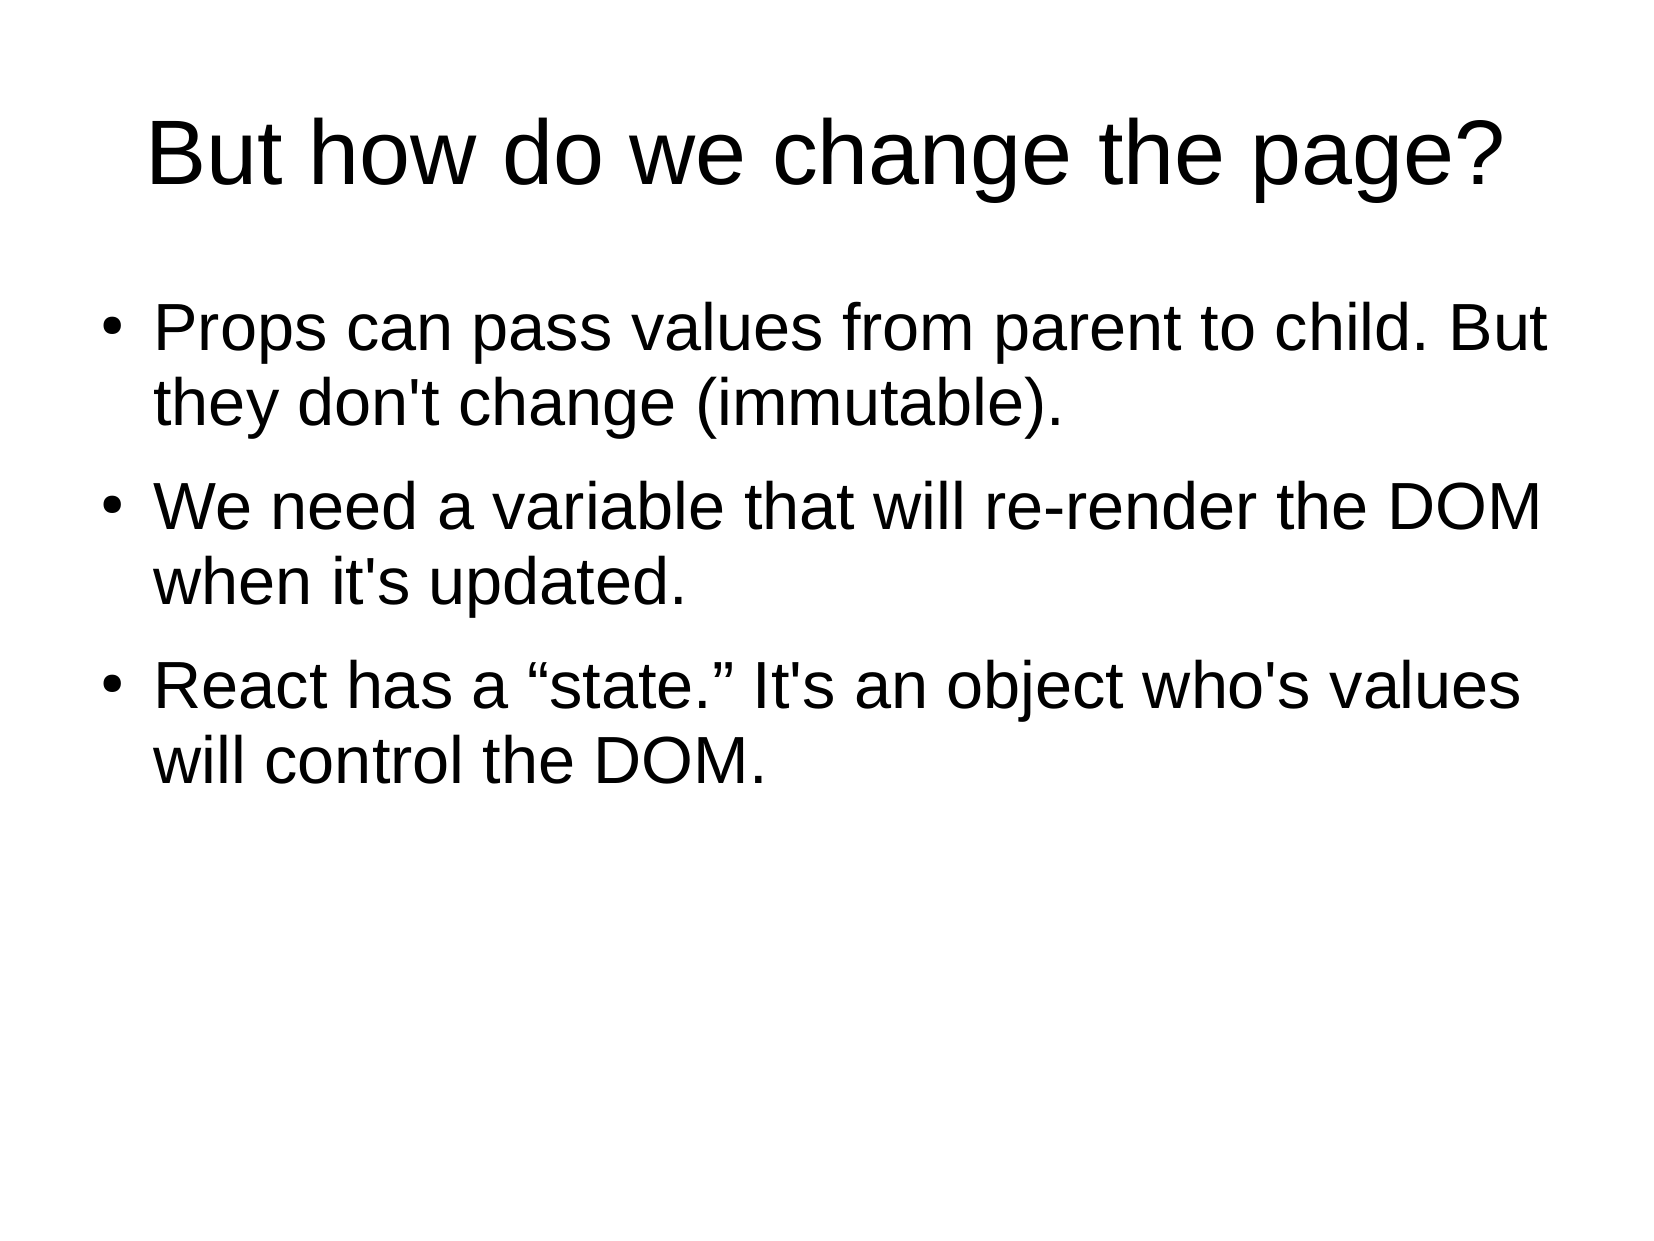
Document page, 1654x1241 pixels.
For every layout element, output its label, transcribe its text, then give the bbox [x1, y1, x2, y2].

title But how do we change the page? [82, 49, 1571, 257]
list Props can pass values from parent to child. But they don't change (immutable). We need a variable that will re-render the DOM when it's updated. React has a “state.” It's an object who's values will control the DOM. [82, 290, 1571, 1010]
